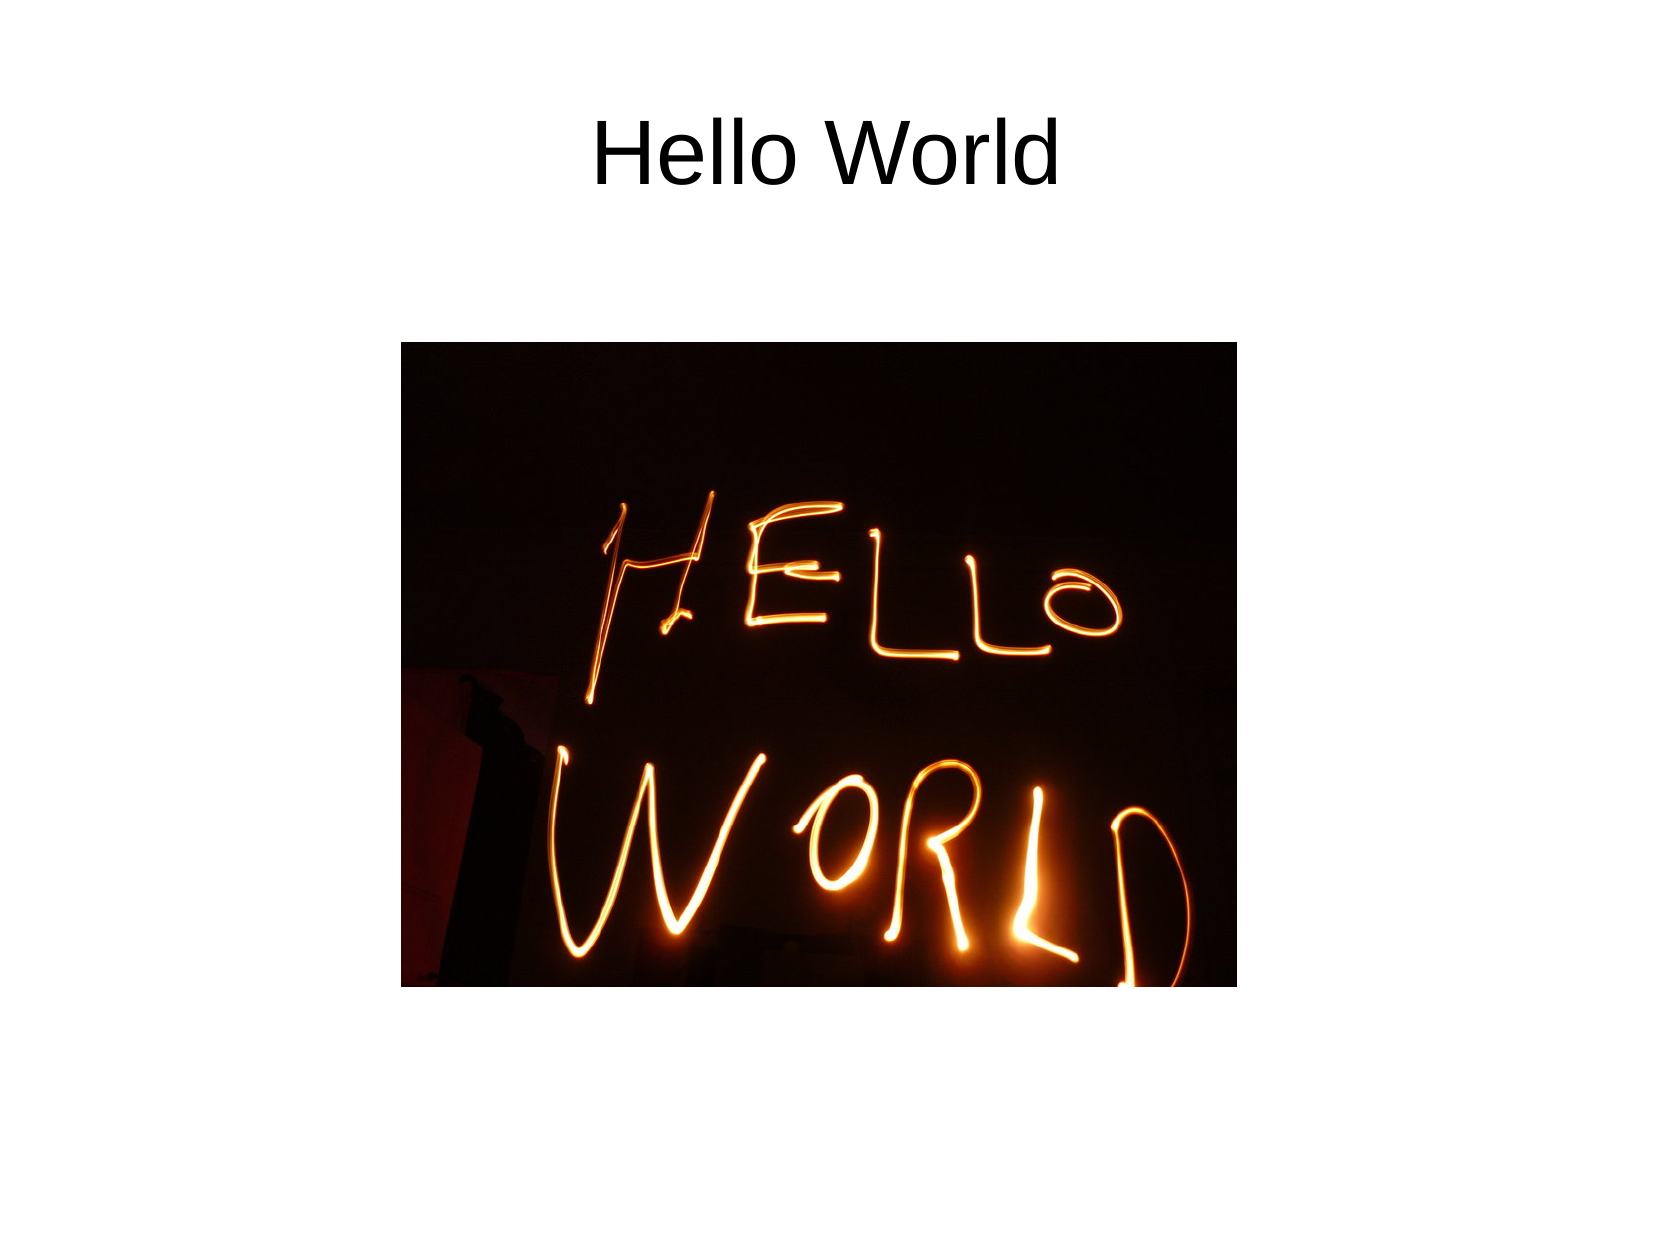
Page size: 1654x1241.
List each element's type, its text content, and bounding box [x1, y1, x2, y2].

title Hello World [82, 49, 1571, 257]
picture [401, 342, 1237, 987]
